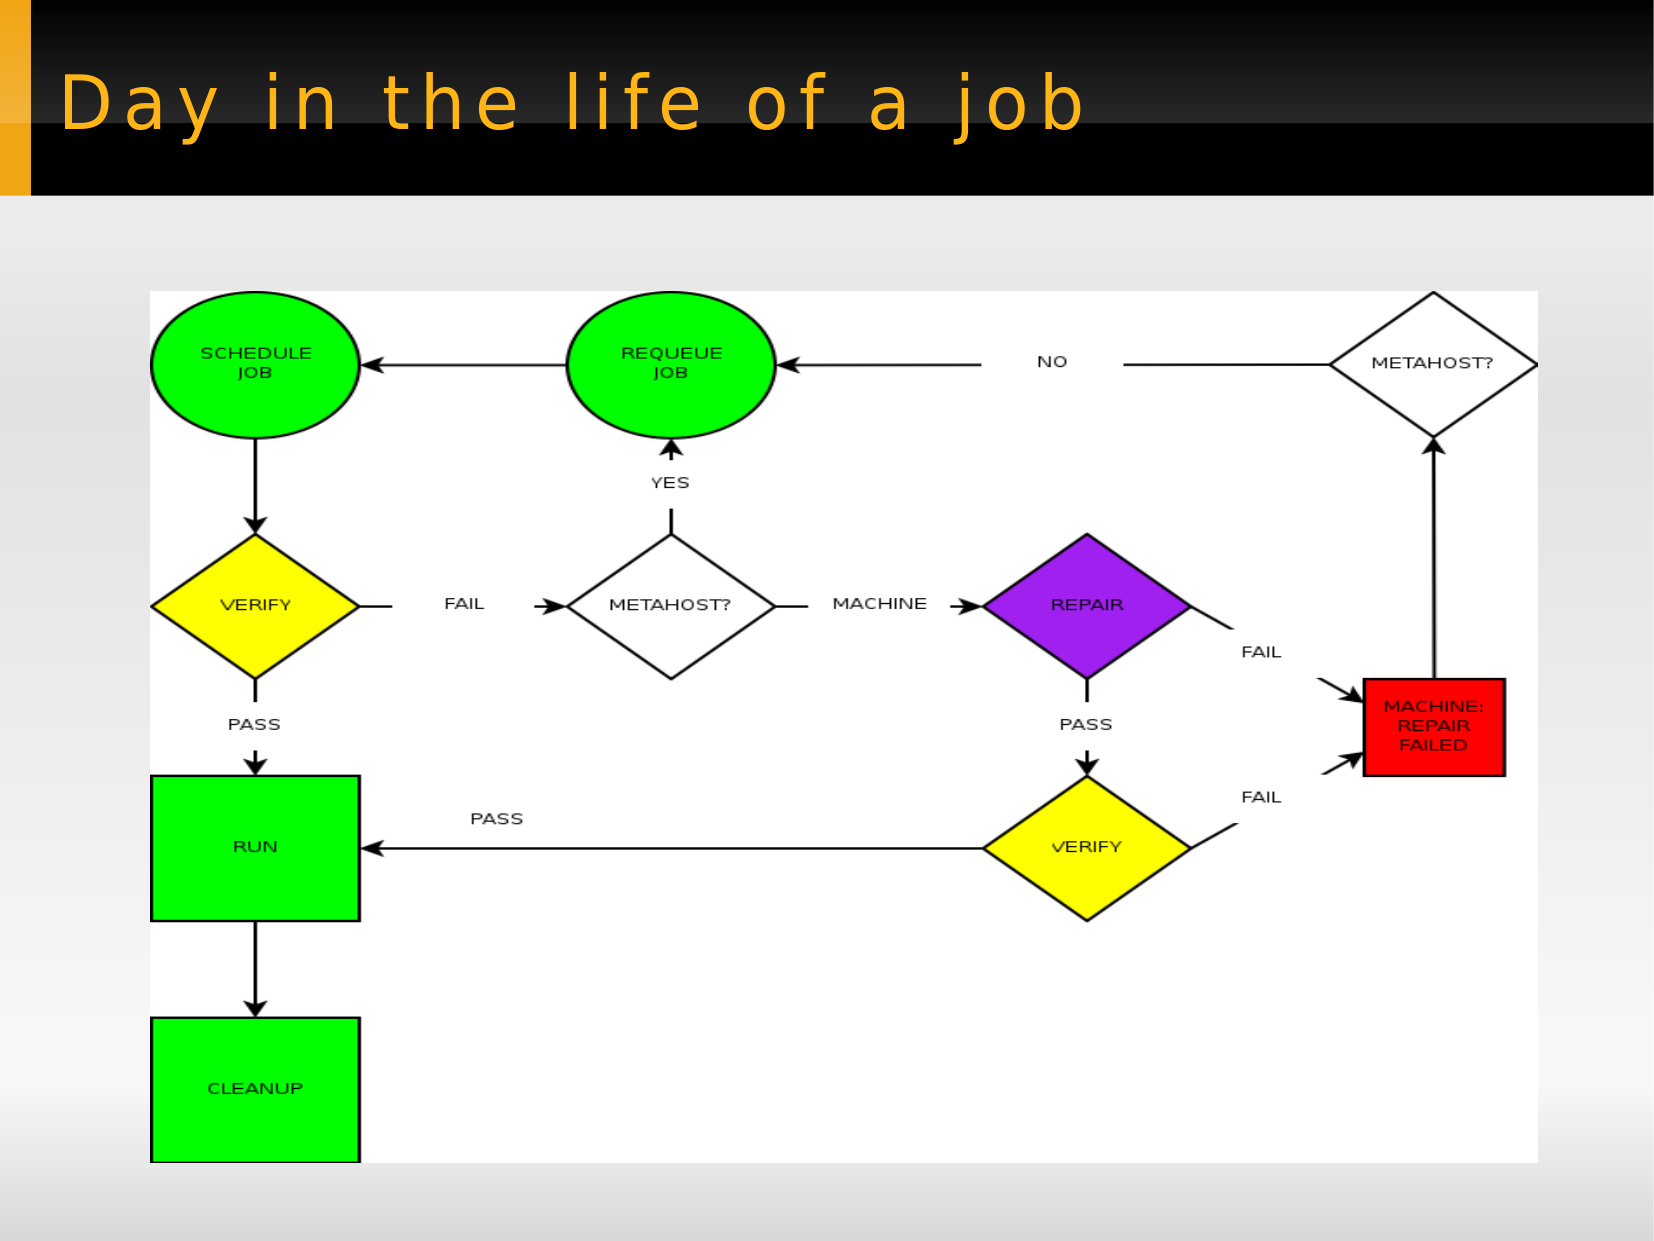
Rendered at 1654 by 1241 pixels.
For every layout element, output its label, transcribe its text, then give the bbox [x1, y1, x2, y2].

picture [0, 0, 1654, 1241]
title Day in the life of a job [59, 36, 1270, 171]
